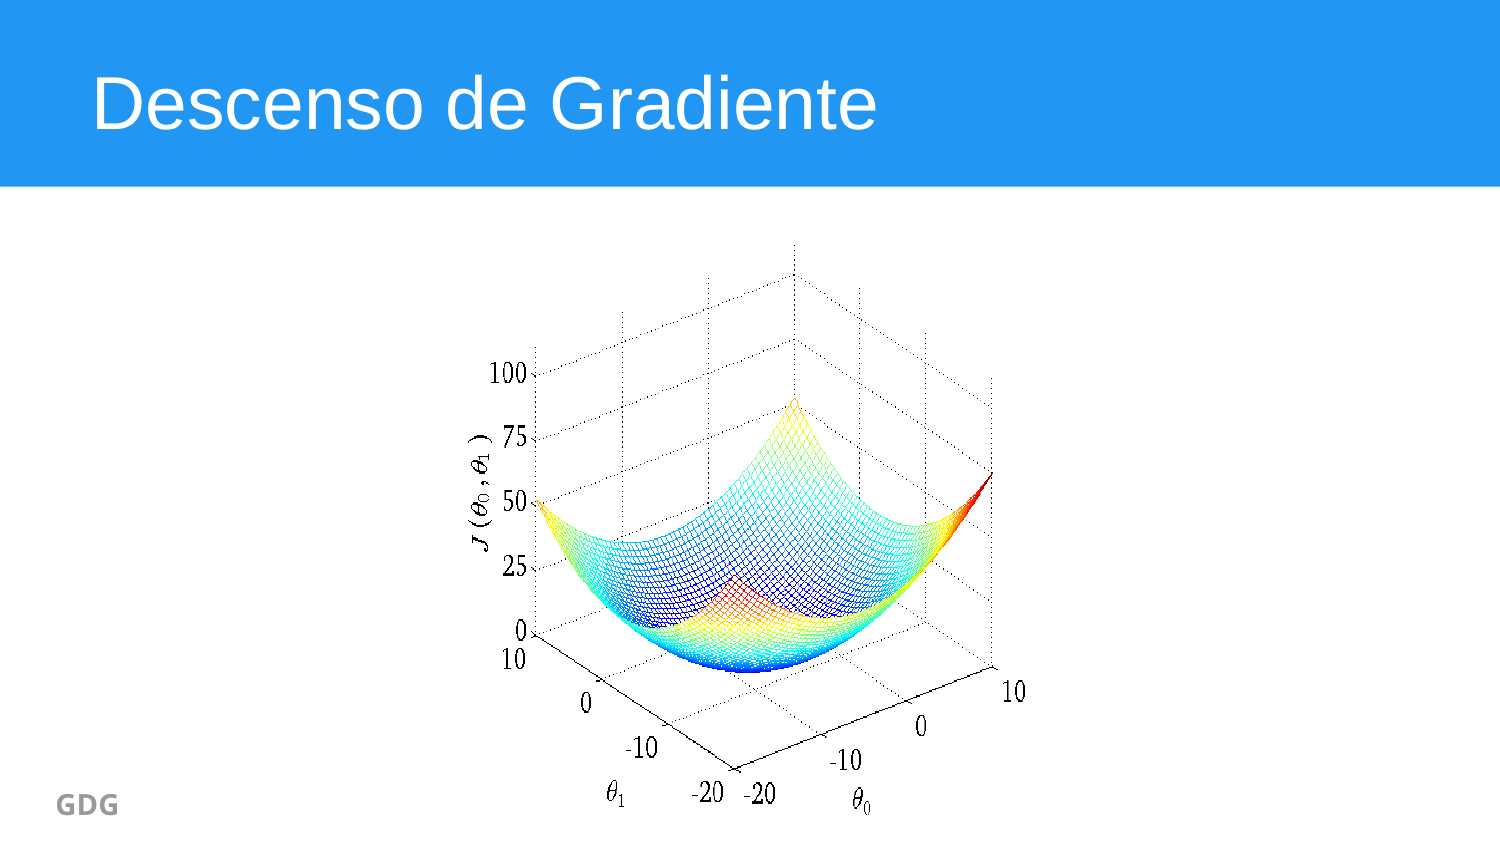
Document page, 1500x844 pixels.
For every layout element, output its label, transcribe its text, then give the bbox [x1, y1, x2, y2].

picture [435, 194, 1051, 839]
title Descenso de Gradiente [76, 17, 1404, 160]
